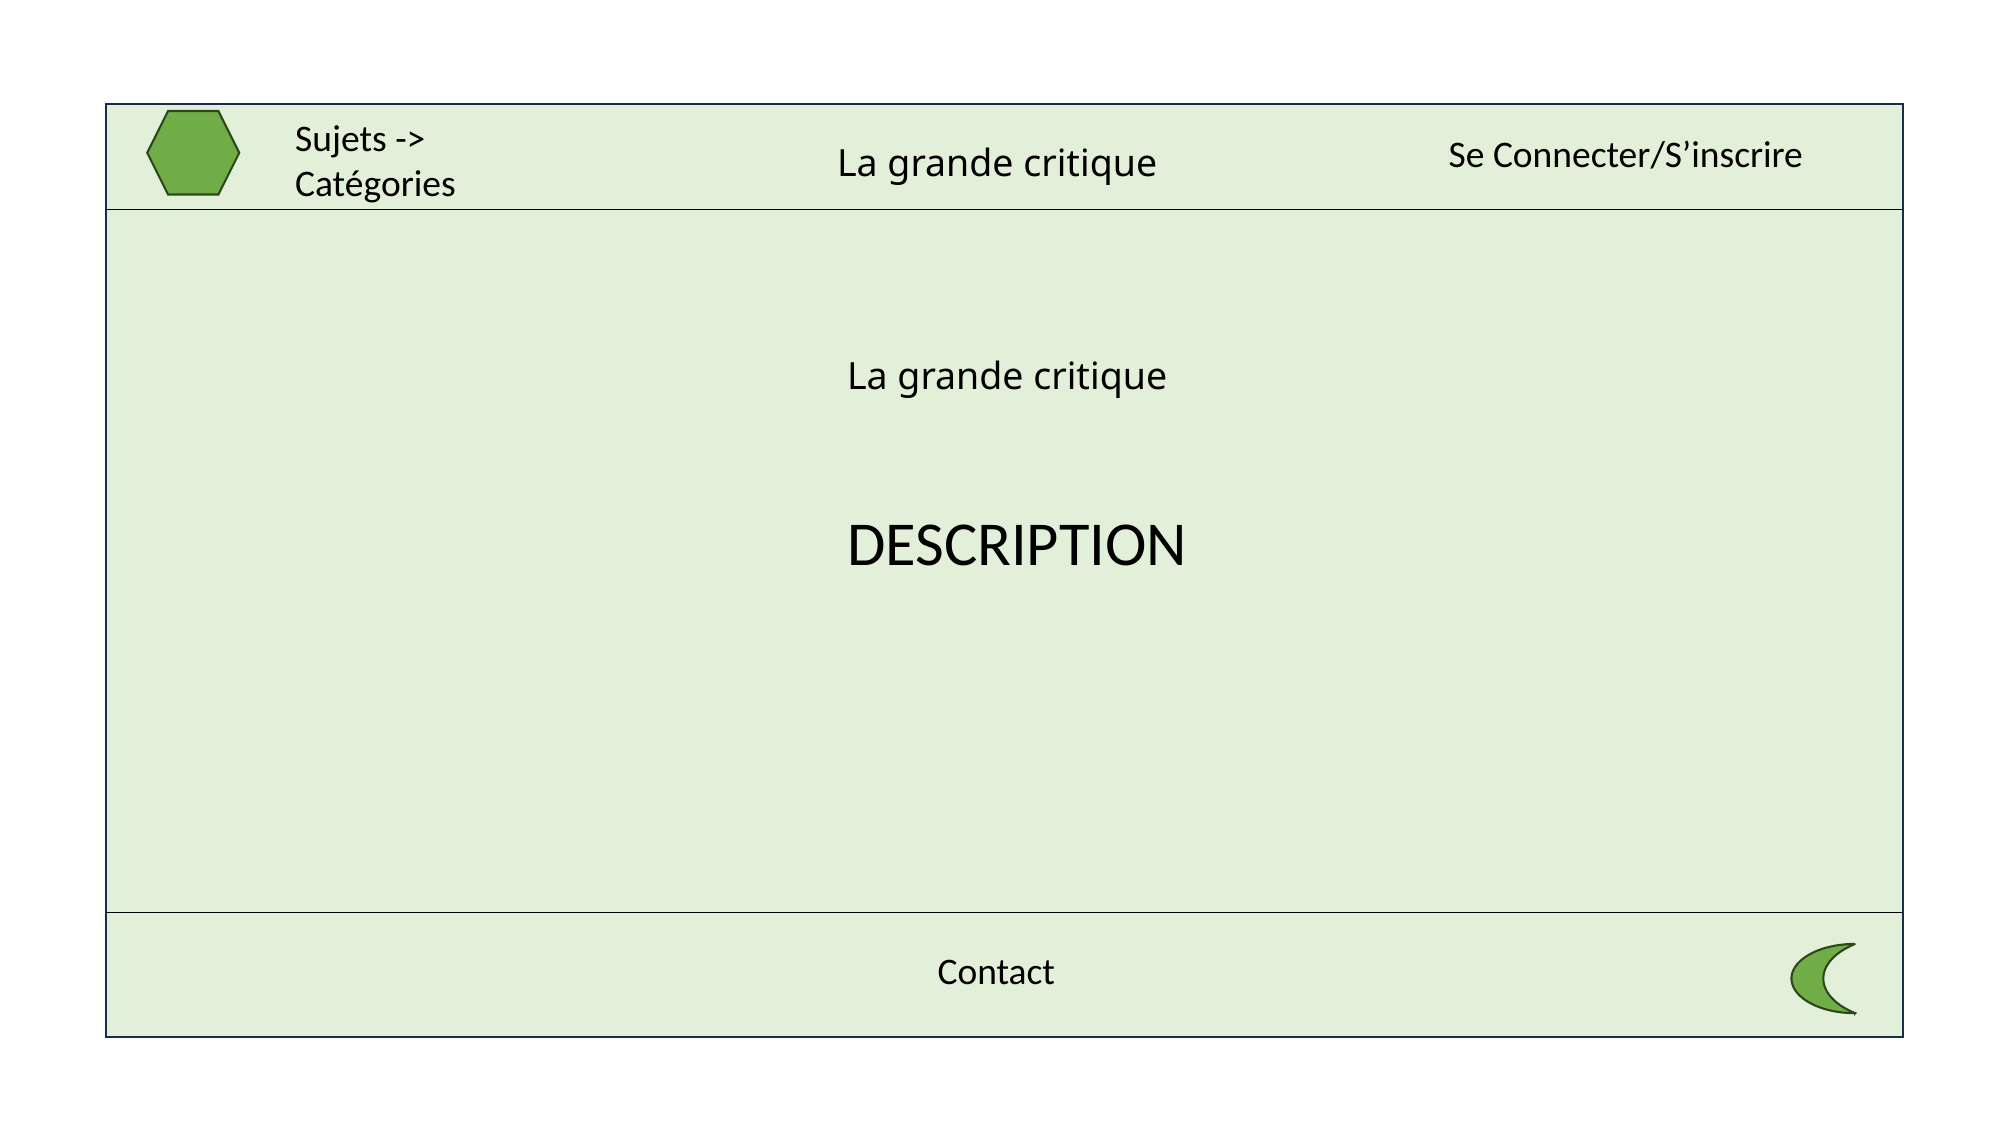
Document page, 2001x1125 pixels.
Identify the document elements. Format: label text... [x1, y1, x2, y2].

text_box Se Connecter/S’inscrire [1430, 122, 1822, 184]
text_box [106, 913, 1903, 1037]
text_box La grande critique [821, 131, 1557, 193]
text_box Contact [922, 939, 1087, 1001]
text_box Sujets -> Catégories [280, 106, 516, 213]
text_box [106, 210, 1903, 912]
text_box La grande critique [832, 345, 1567, 406]
text_box DESCRIPTION [832, 495, 1222, 587]
text_box [106, 104, 1903, 209]
